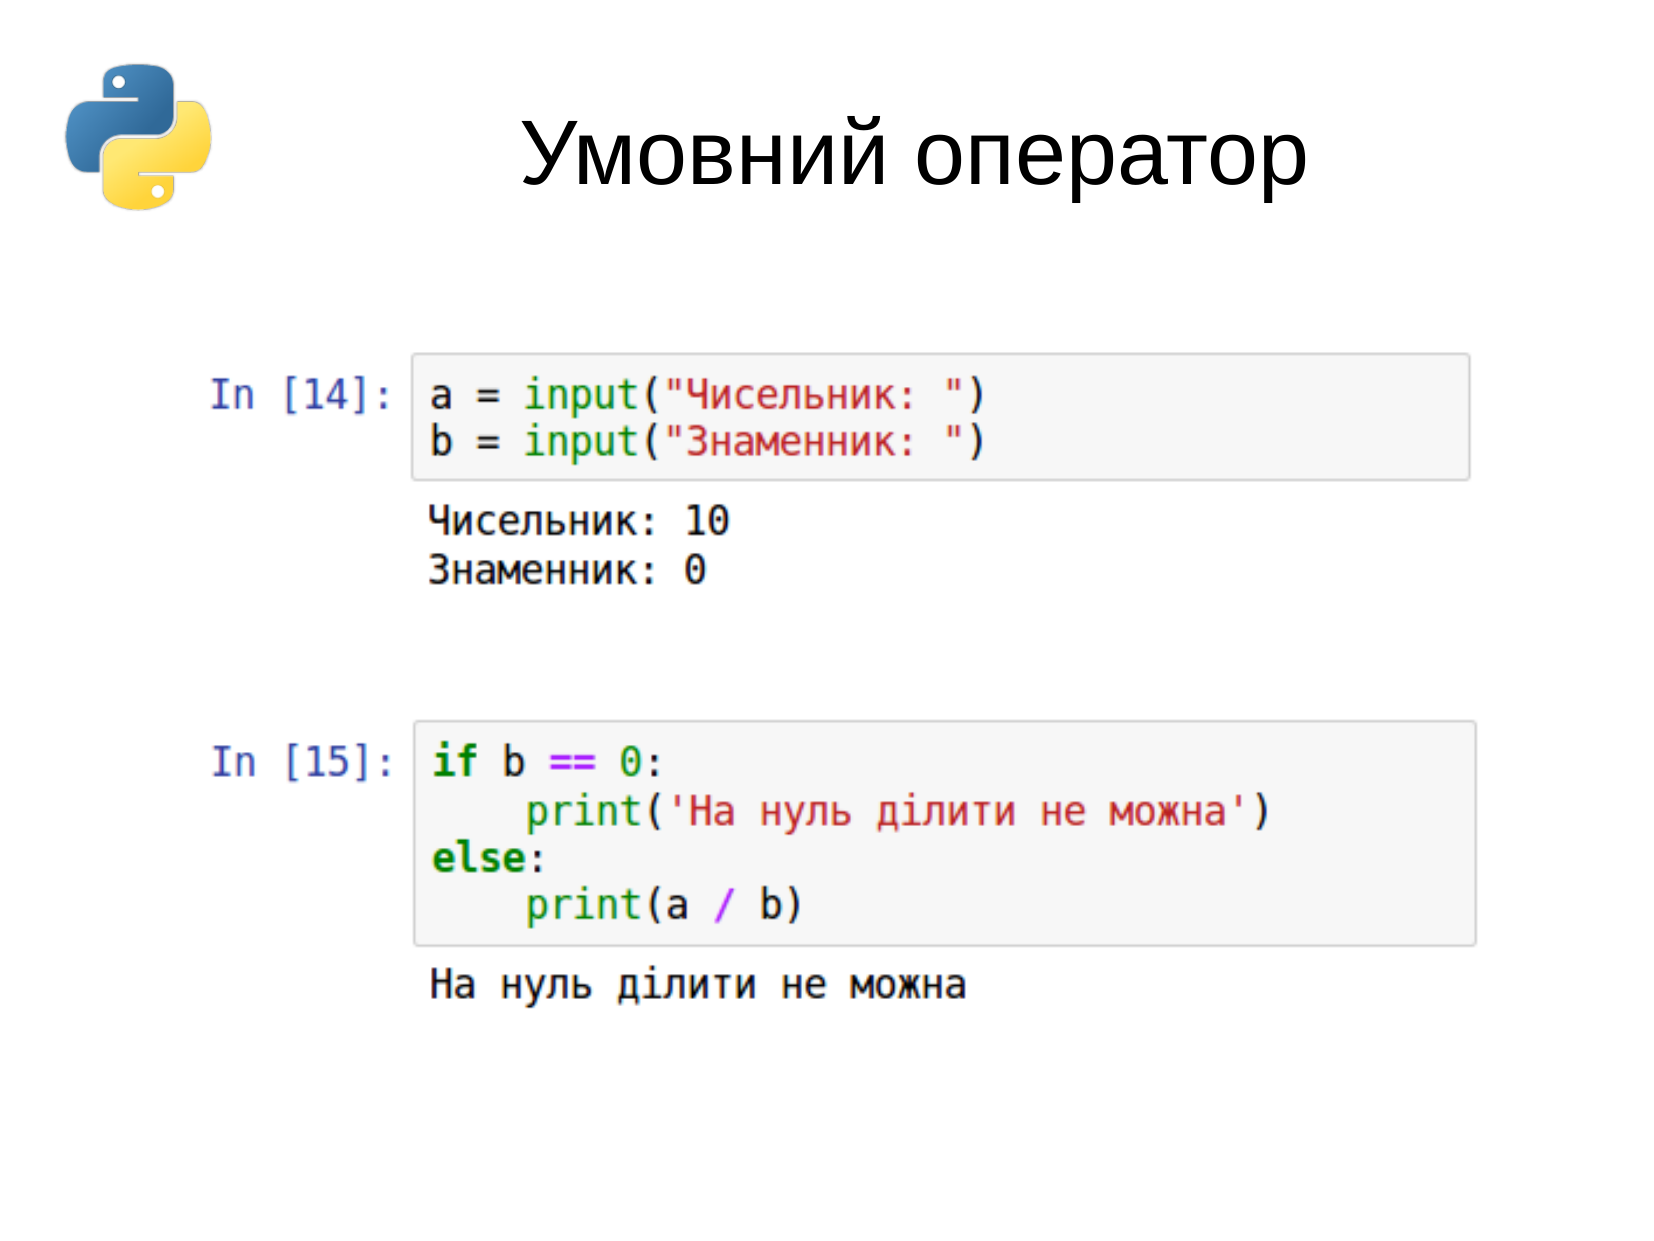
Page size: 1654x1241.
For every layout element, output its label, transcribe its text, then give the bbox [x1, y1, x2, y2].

picture [33, 32, 244, 244]
picture [195, 344, 1483, 616]
picture [187, 702, 1501, 1021]
title Умовний оператор [270, 49, 1561, 257]
